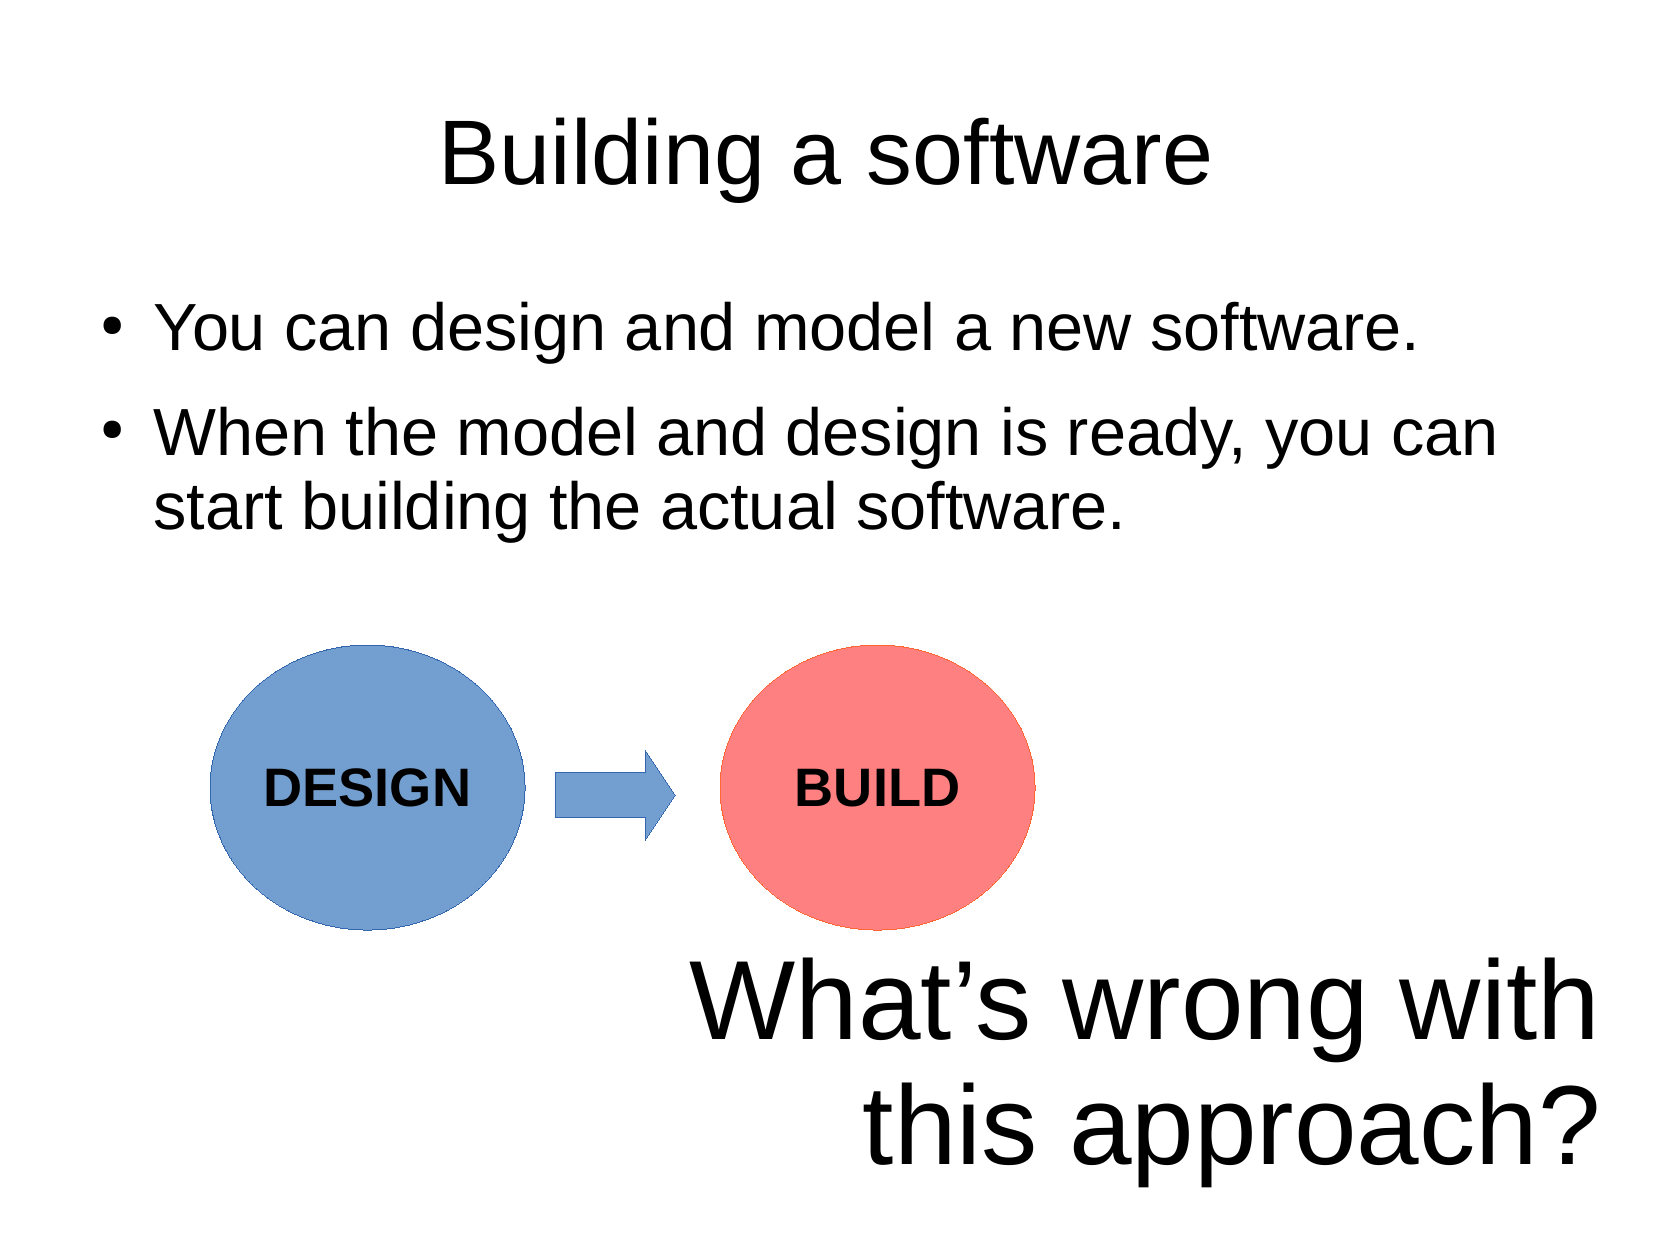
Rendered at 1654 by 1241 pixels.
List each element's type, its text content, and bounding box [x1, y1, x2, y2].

title Building a software [82, 49, 1571, 257]
text_box DESIGN [210, 645, 526, 931]
text_box BUILD [720, 645, 1036, 930]
text_box [555, 750, 676, 841]
text_box What’s wrong with this approach? [675, 930, 1621, 1197]
list You can design and model a new software. When the model and design is ready, you can start building the actual software. [82, 290, 1571, 1081]
